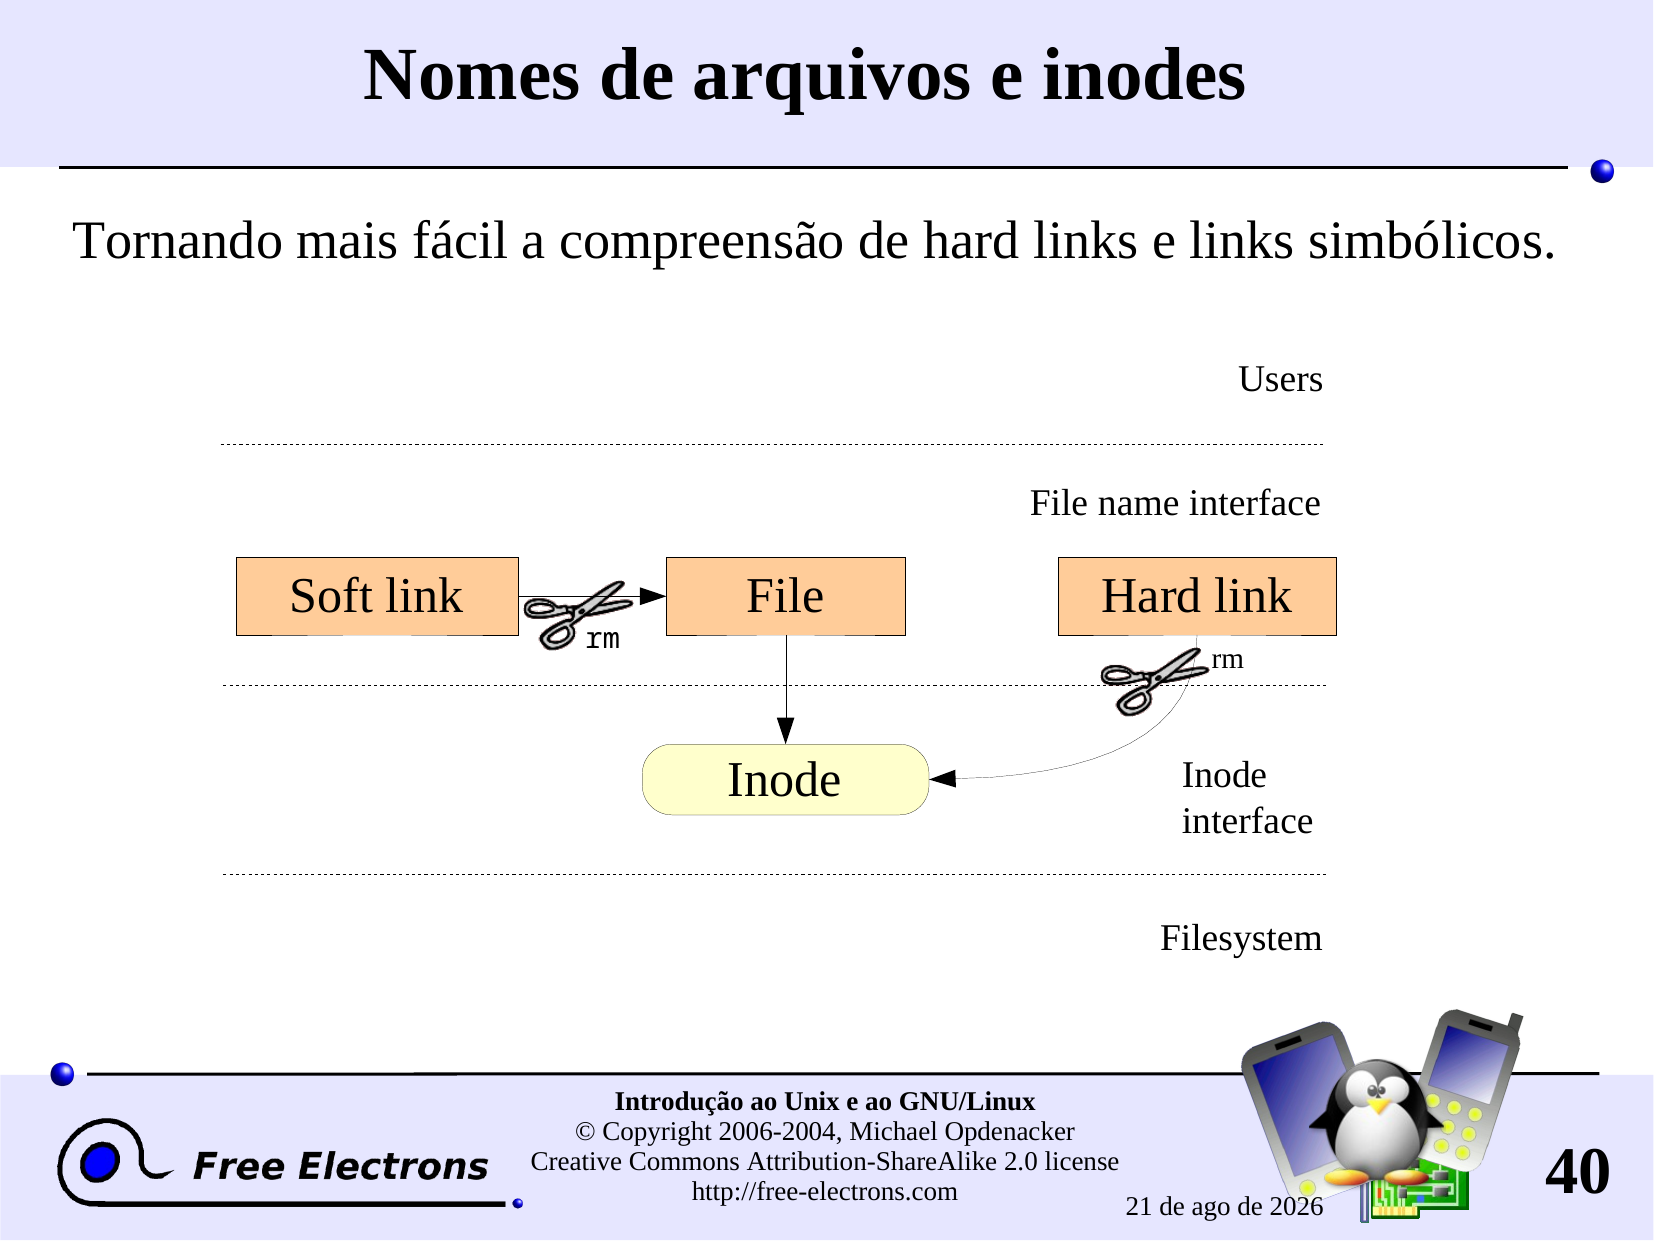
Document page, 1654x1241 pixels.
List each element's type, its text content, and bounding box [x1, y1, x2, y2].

title Nomes de arquivos e inodes [60, 25, 1551, 124]
picture [1231, 1066, 1521, 1241]
list Tornando mais fácil a compreensão de hard links e links simbólicos. [49, 210, 1632, 1066]
picture [1286, 1198, 1293, 1214]
chart [135, 293, 1597, 996]
picture [50, 1107, 527, 1216]
